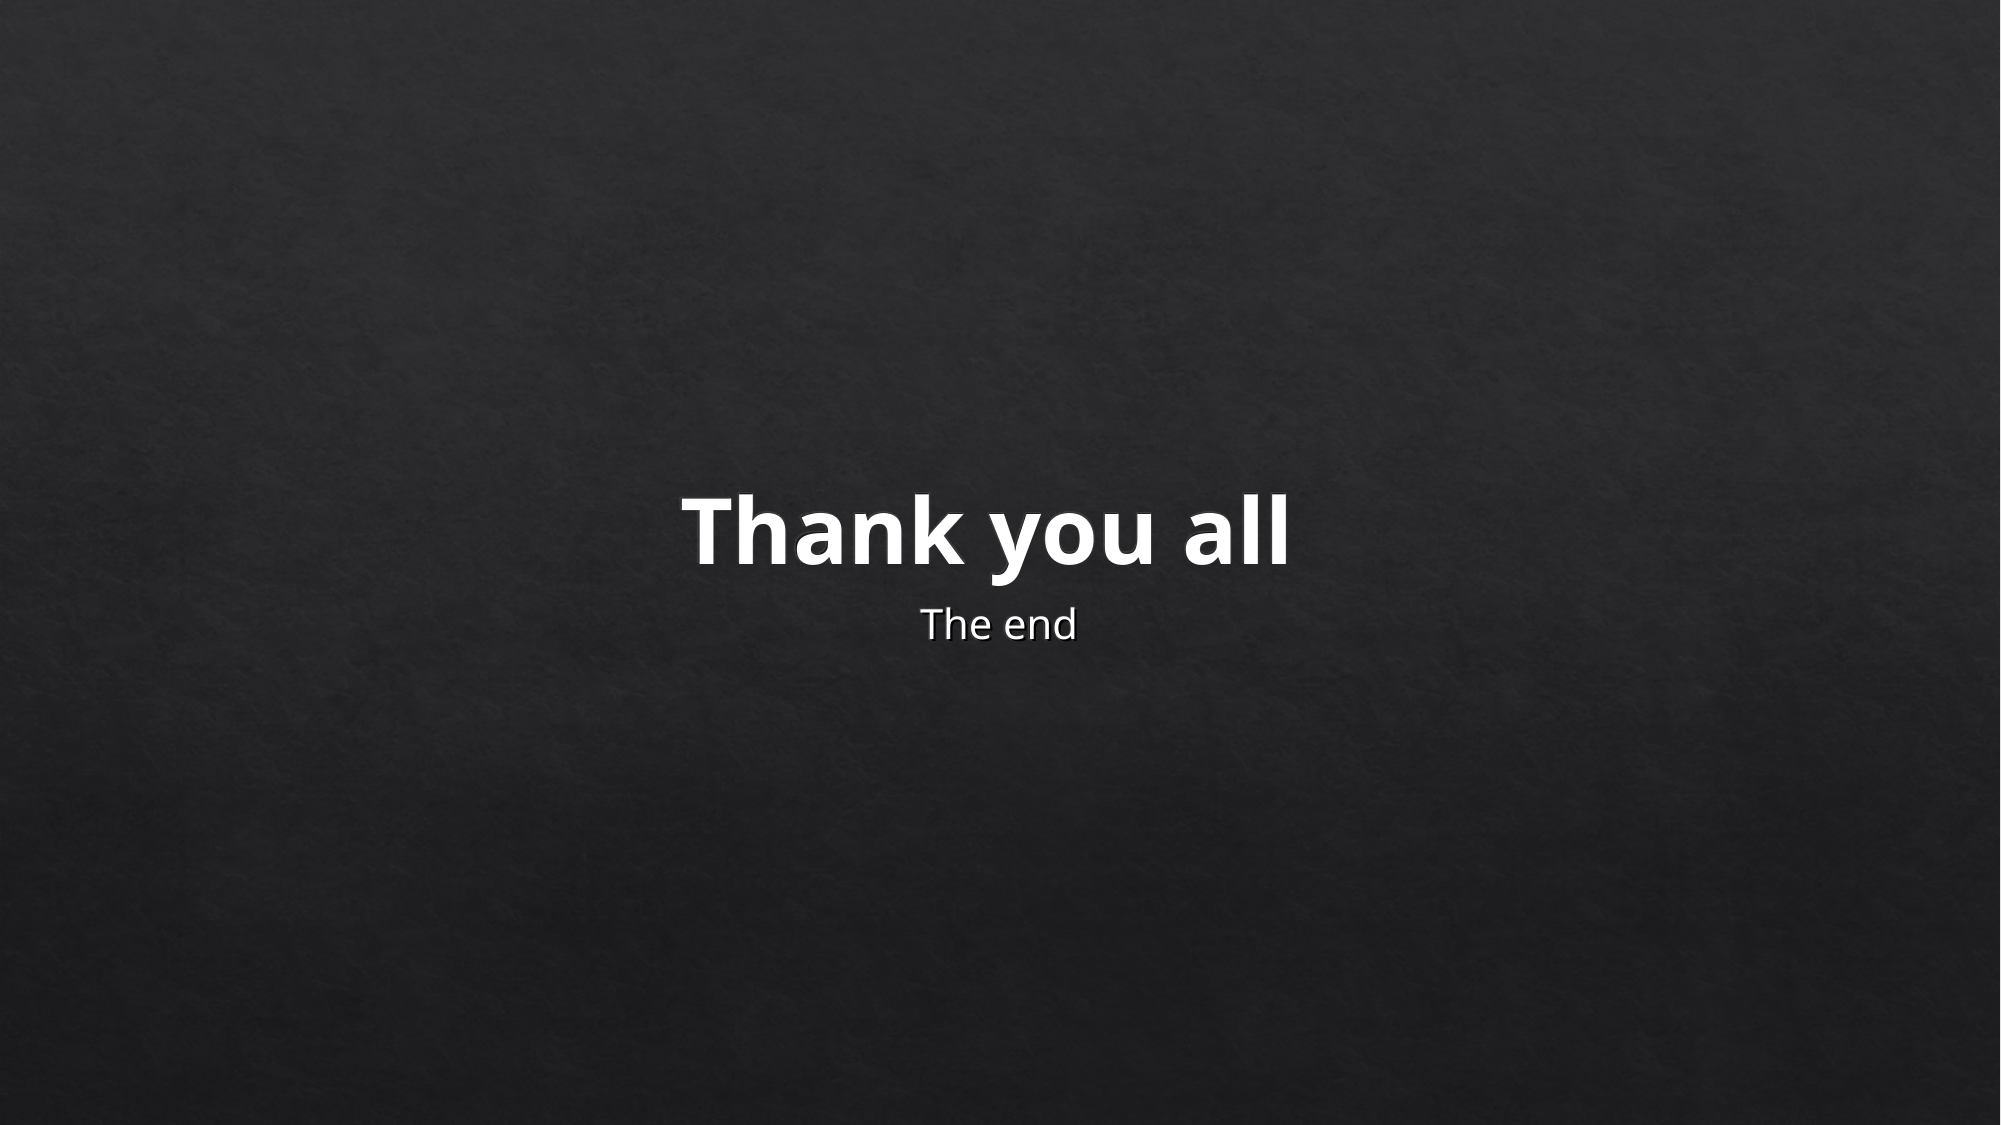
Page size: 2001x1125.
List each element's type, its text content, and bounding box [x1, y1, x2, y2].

subtitle The end [224, 590, 1774, 763]
title Thank you all [224, 290, 1774, 590]
